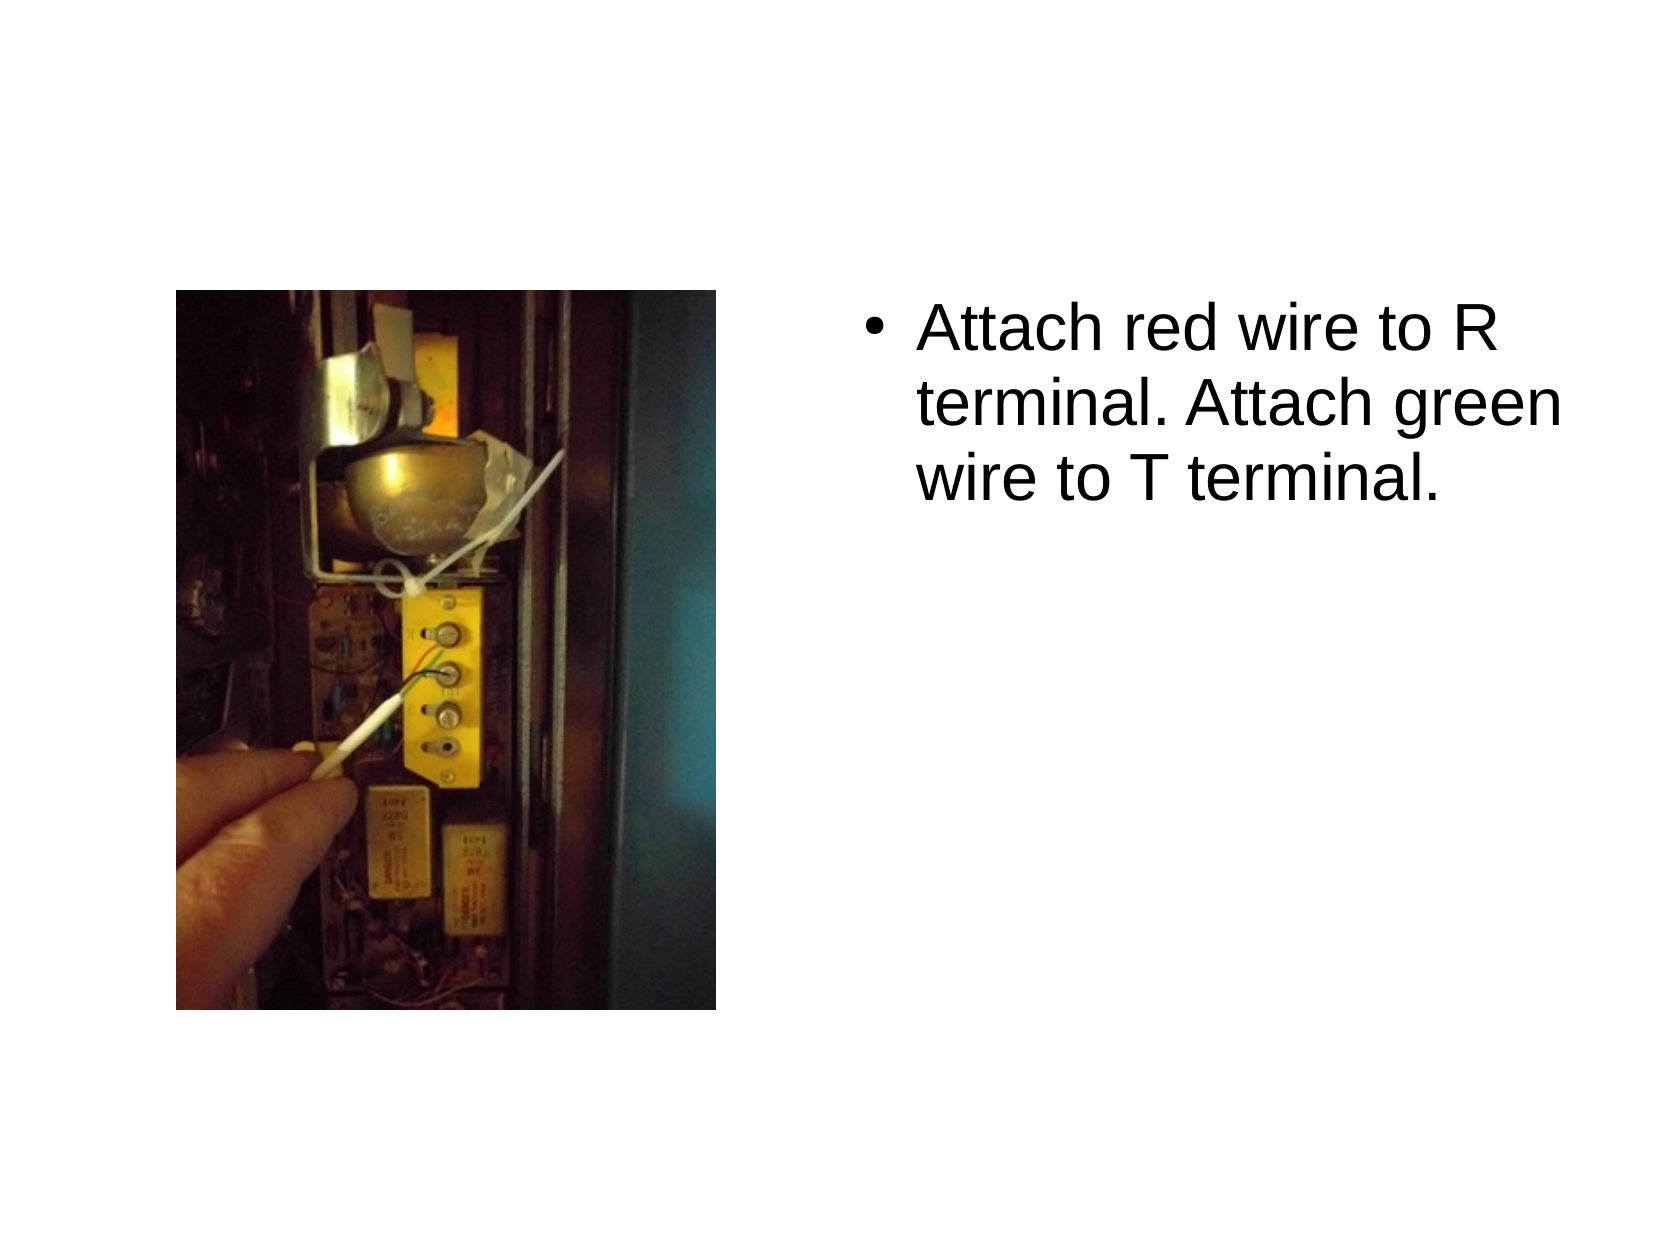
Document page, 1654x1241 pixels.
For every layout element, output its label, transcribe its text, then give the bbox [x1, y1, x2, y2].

picture [176, 290, 716, 1010]
list Attach red wire to R terminal. Attach green wire to T terminal. [845, 290, 1572, 1010]
